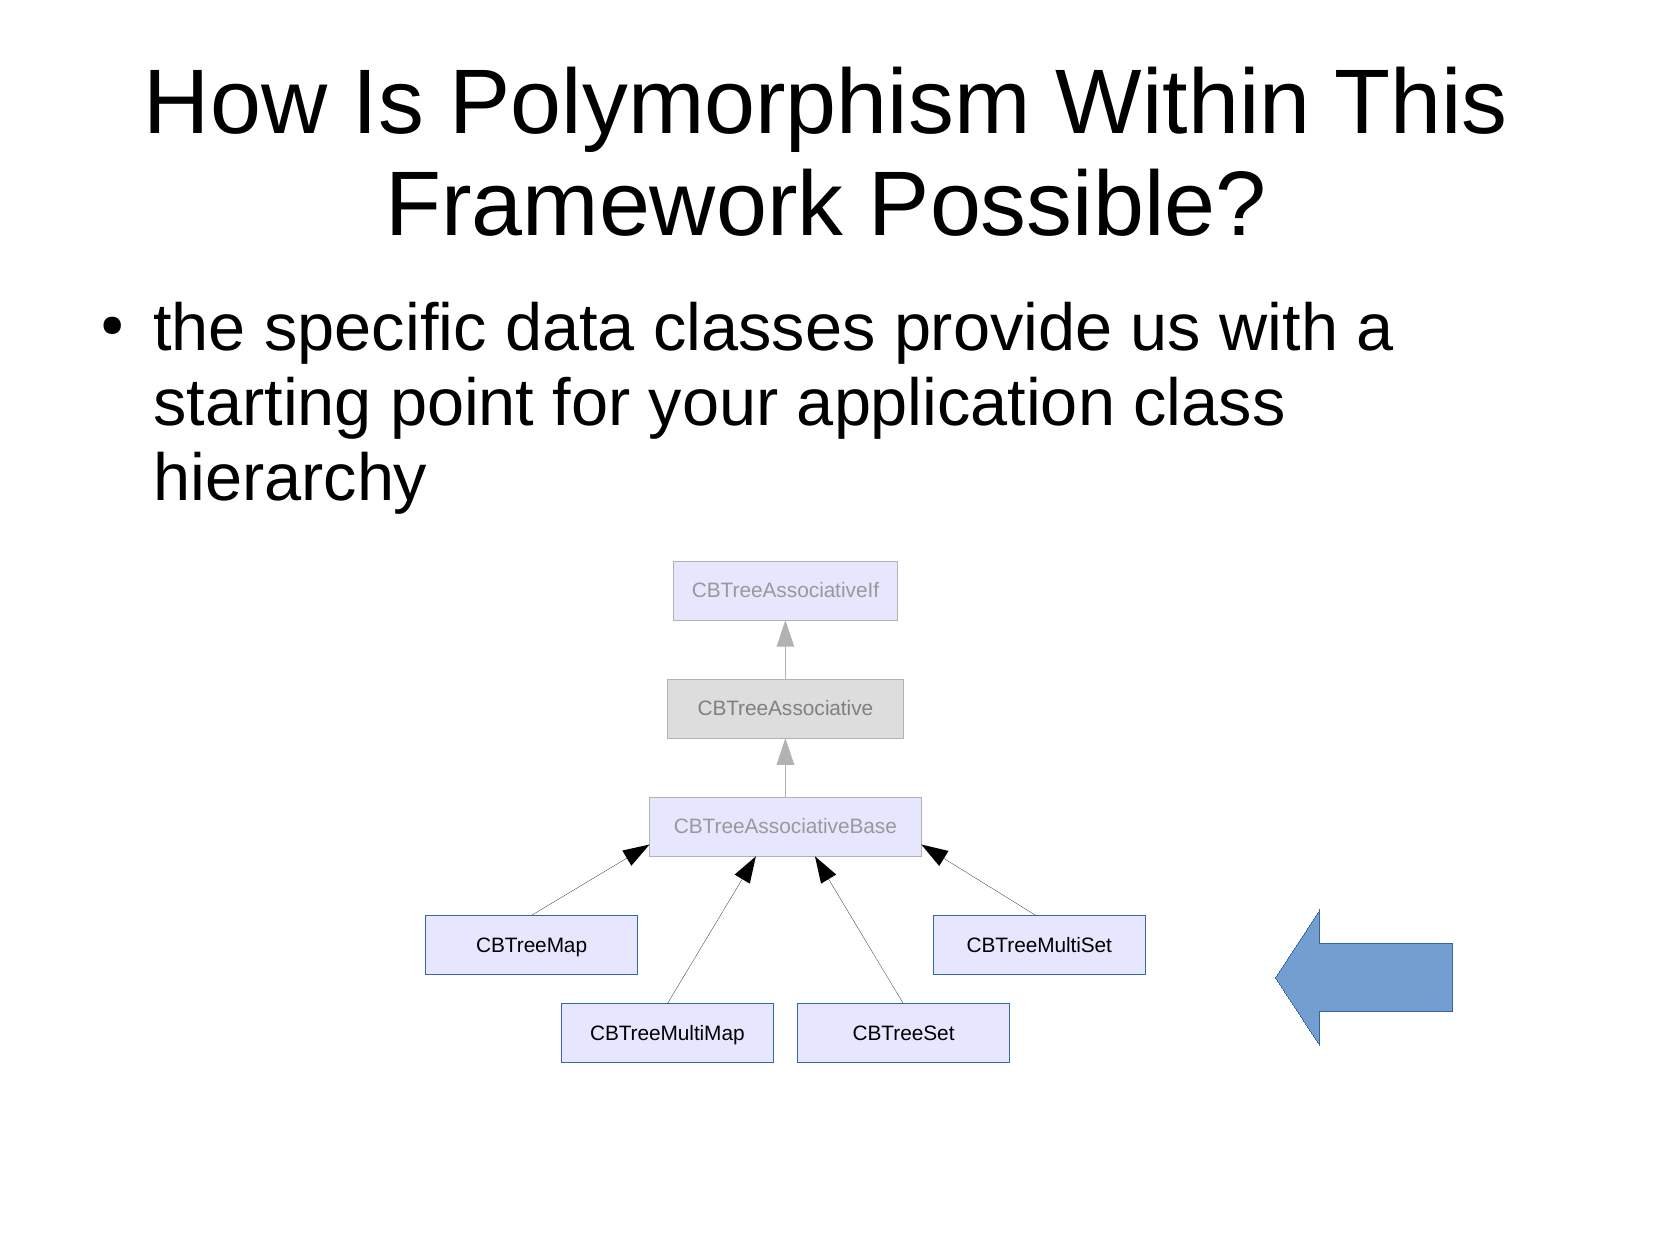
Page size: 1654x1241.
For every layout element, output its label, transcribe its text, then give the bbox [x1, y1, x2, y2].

text_box [1275, 909, 1453, 1046]
text_box CBTreeAssociativeBase [649, 797, 922, 857]
text_box CBTreeMap [425, 915, 638, 975]
list the specific data classes provide us with a starting point for your application class hierarchy [82, 290, 1571, 1010]
title How Is Polymorphism Within This Framework Possible? [82, 49, 1571, 257]
text_box CBTreeAssociativeIf [673, 561, 898, 621]
text_box CBTreeMultiSet [933, 915, 1146, 975]
text_box CBTreeAssociative [667, 679, 904, 739]
text_box CBTreeSet [797, 1003, 1010, 1063]
list the specific data classes provide us with a starting point for your application class hierarchy [669, 857, 902, 1010]
text_box CBTreeMultiMap [561, 1003, 774, 1063]
